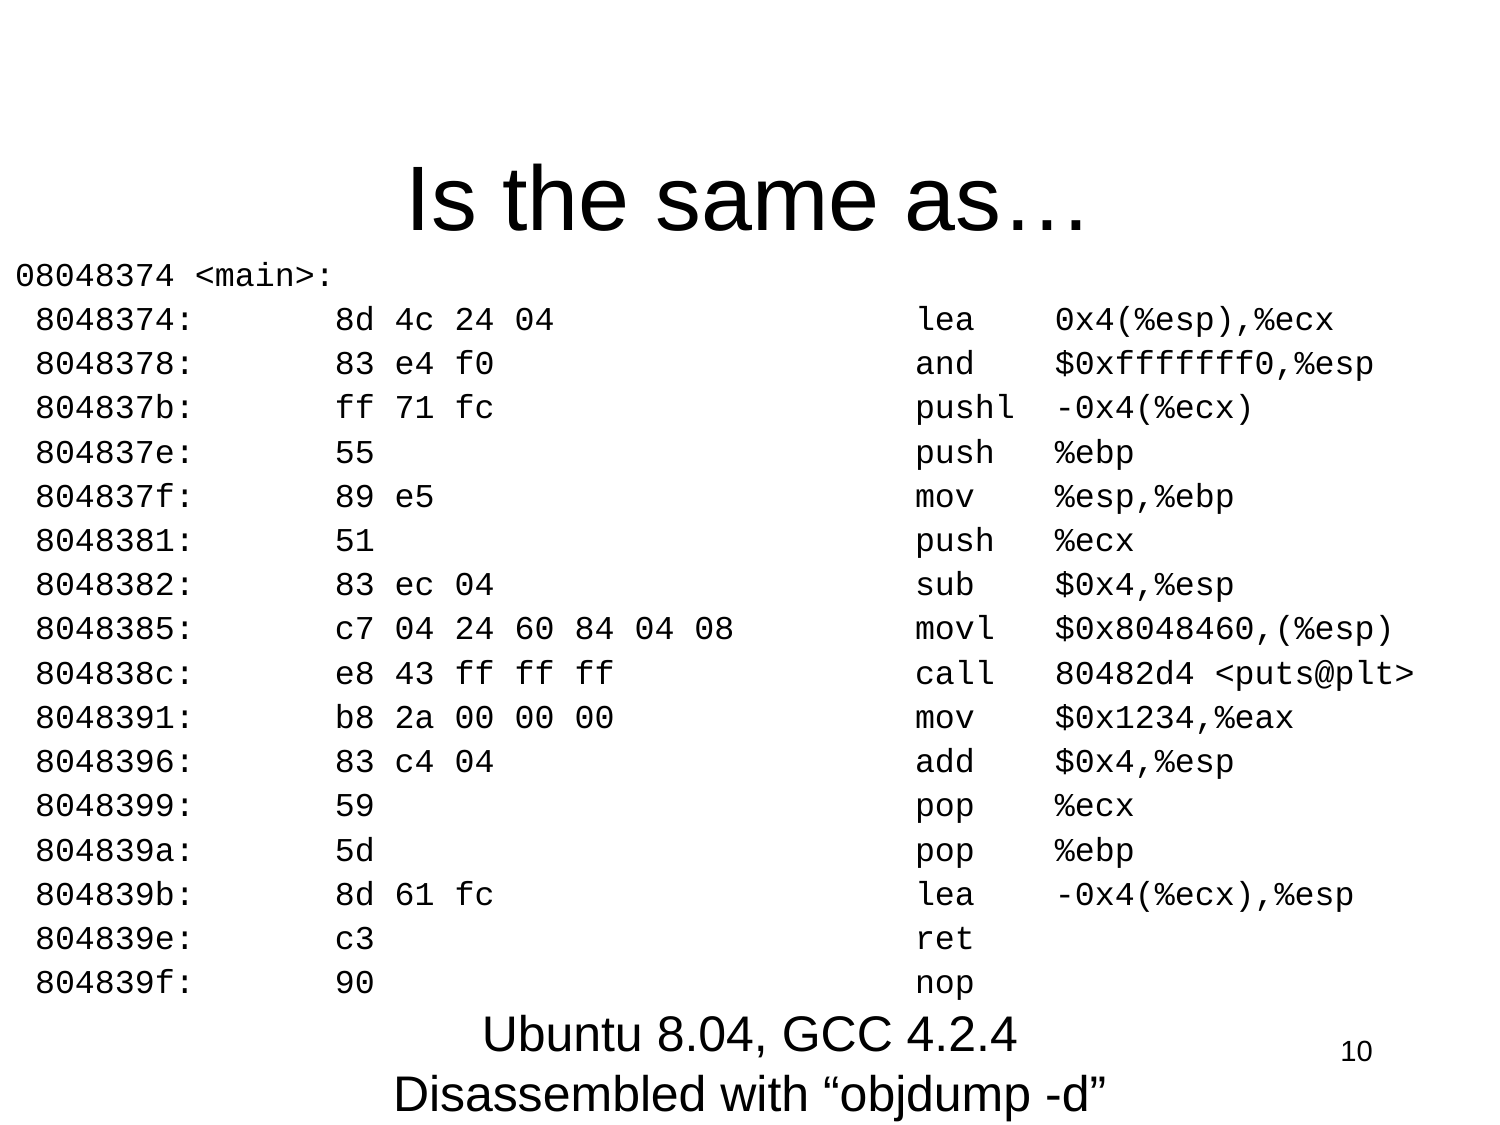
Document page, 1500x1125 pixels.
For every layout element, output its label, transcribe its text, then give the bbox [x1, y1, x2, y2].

text_box Ubuntu 8.04, GCC 4.2.4 Disassembled with “objdump -d” [0, 993, 1500, 1125]
title Is the same as… [112, 99, 1388, 288]
list 08048374 <main>: 8048374: 8d 4c 24 04 lea 0x4(%esp),%ecx 8048378: 83 e4 f0 and $0xfffffff0,%esp 804837b: ff 71 fc pushl -0x4(%ecx) 804837e: 55 push %ebp 804837f: 89 e5 mov %esp,%ebp 8048381: 51 push %ecx 8048382: 83 ec 04 sub $0x4,%esp 8048385: c7 04 24 60 84 04 08 movl $0x8048460,(%esp) 804838c: e8 43 ff ff ff call 80482d4 <puts@plt> 8048391: b8 2a 00 00 00 mov $0x1234,%eax 8048396: 83 c4 04 add $0x4,%esp 8048399: 59 pop %ecx 804839a: 5d pop %ebp 804839b: 8d 61 fc lea -0x4(%ecx),%esp 804839e: c3 ret 804839f: 90 nop [0, 249, 1500, 993]
